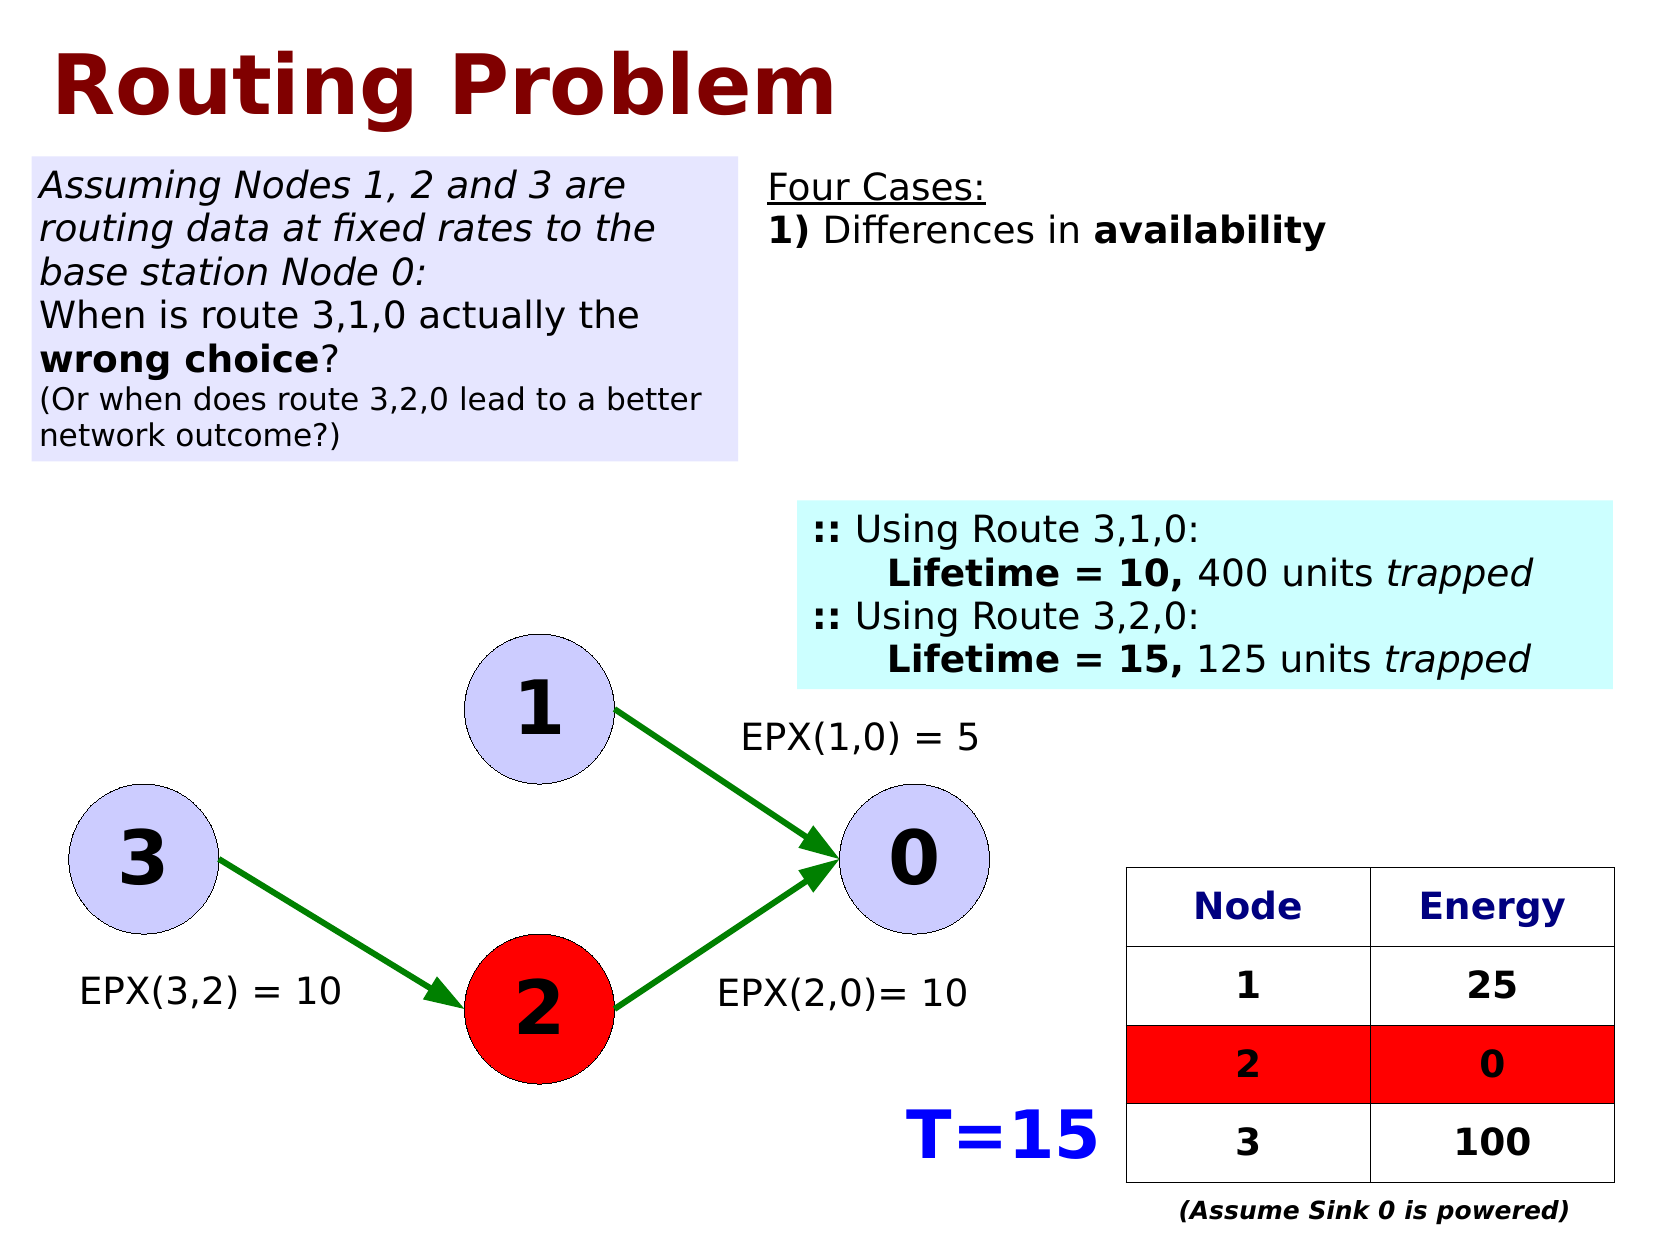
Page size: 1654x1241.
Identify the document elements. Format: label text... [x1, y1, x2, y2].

text_box EPX(3,2) = 10 [64, 962, 358, 1021]
table_cell 1 [1127, 947, 1370, 1025]
table_cell 0 [1371, 1026, 1614, 1103]
text_box Assuming Nodes 1, 2 and 3 are routing data at fixed rates to the base station Node 0: When is route 3,1,0 actually the wrong choice? (Or when does route 3,2,0 lead to a better network outcome?) [31, 156, 739, 462]
table_header Energy [1371, 868, 1614, 946]
text_box (Assume Sink 0 is powered) [1147, 1188, 1602, 1233]
text_box 3 [68, 784, 219, 935]
text_box 1 [464, 634, 615, 785]
text_box 2 [464, 934, 615, 1085]
table_cell 100 [1371, 1104, 1614, 1182]
text_box :: Using Route 3,1,0: Lifetime = 10, 400 units trapped :: Using Route 3,2,0: Lifetime = 15, 125 units trapped [797, 500, 1613, 690]
text_box EPX(1,0) = 5 [725, 708, 996, 768]
text_box EPX(2,0)= 10 [701, 964, 984, 1055]
text_box T=15 [892, 1089, 1117, 1182]
title Routing Problem [51, 0, 1654, 173]
table_header Node [1127, 868, 1370, 946]
table_cell 25 [1371, 947, 1614, 1025]
table_cell 3 [1127, 1104, 1370, 1182]
table_cell 2 [1127, 1026, 1370, 1103]
text_box Four Cases: 1) Differences in availability [752, 157, 1399, 434]
text_box 0 [839, 784, 990, 935]
